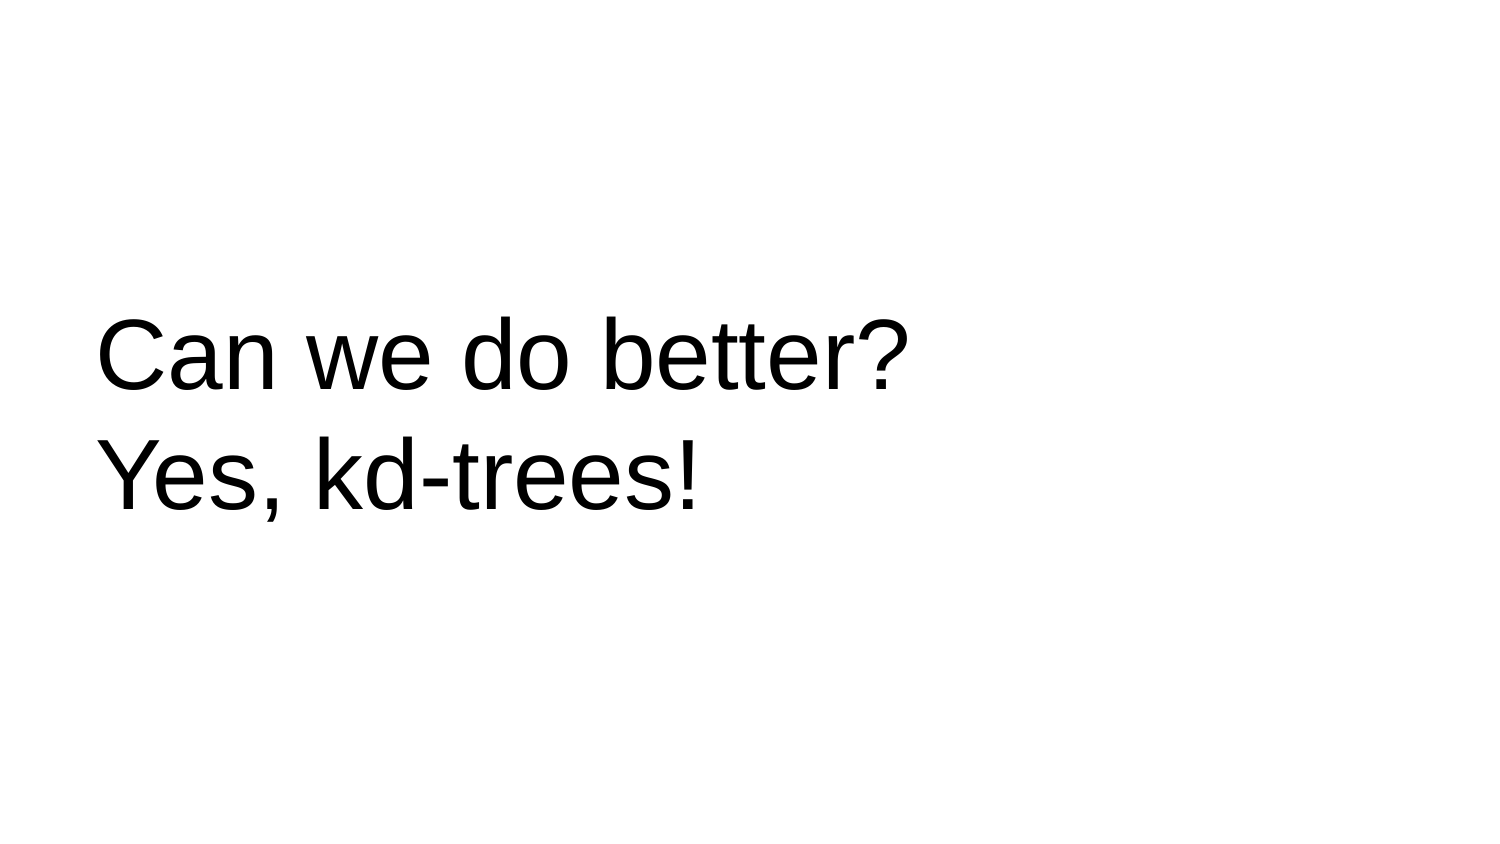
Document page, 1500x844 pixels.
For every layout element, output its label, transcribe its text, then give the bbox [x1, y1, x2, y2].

title Can we do better? Yes, kd-trees! [80, 73, 1125, 745]
